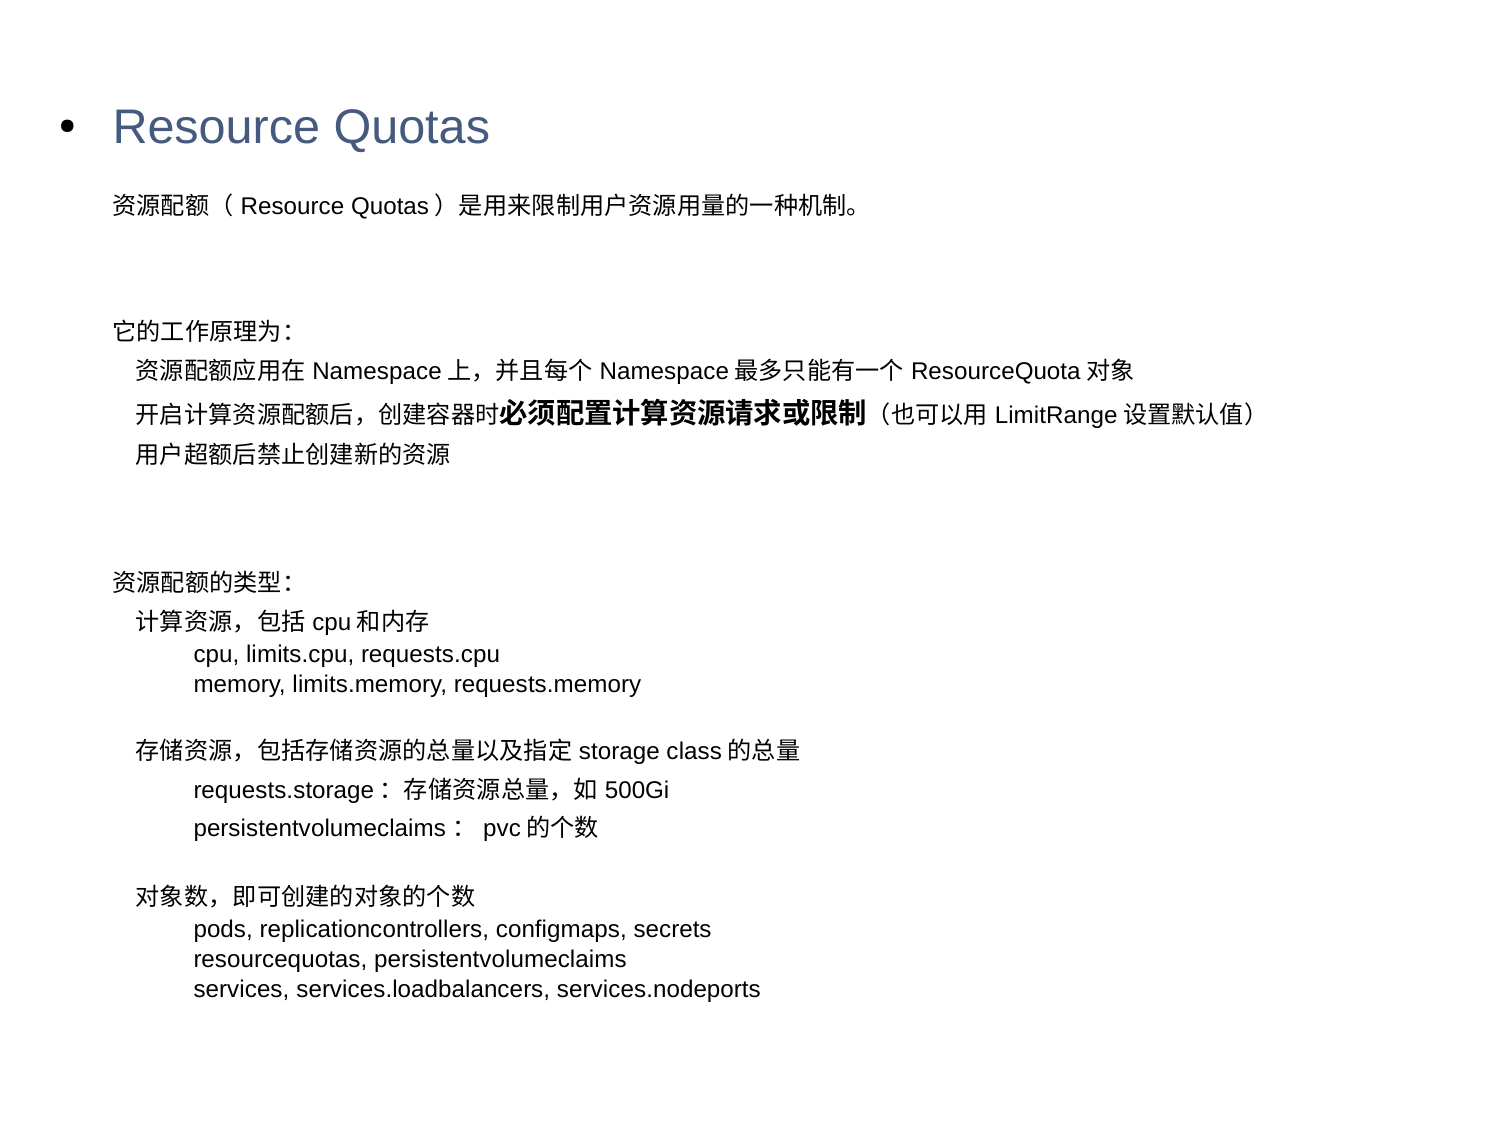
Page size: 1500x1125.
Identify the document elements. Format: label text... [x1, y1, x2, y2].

list Resource Quotas 资源配额（Resource Quotas）是用来限制用户资源用量的一种机制。 它的工作原理为： 资源配额应用在Namespace上，并且每个Namespace最多只能有一个ResourceQuota对象 开启计算资源配额后，创建容器时必须配置计算资源请求或限制（也可以用LimitRange设置默认值） 用户超额后禁止创建新的资源 资源配额的类型： 计算资源，包括cpu和内存 cpu, limits.cpu, requests.cpu memory, limits.memory, requests.memory 存储资源，包括存储资源的总量以及指定storage class的总量 requests.storage：存储资源总量，如500Gi persistentvolumeclaims：pvc的个数 对象数，即可创建的对象的个数 pods, replicationcontrollers, configmaps, secrets resourcequotas, persistentvolumeclaims services, services.loadbalancers, services.nodeports [43, 94, 1394, 1011]
